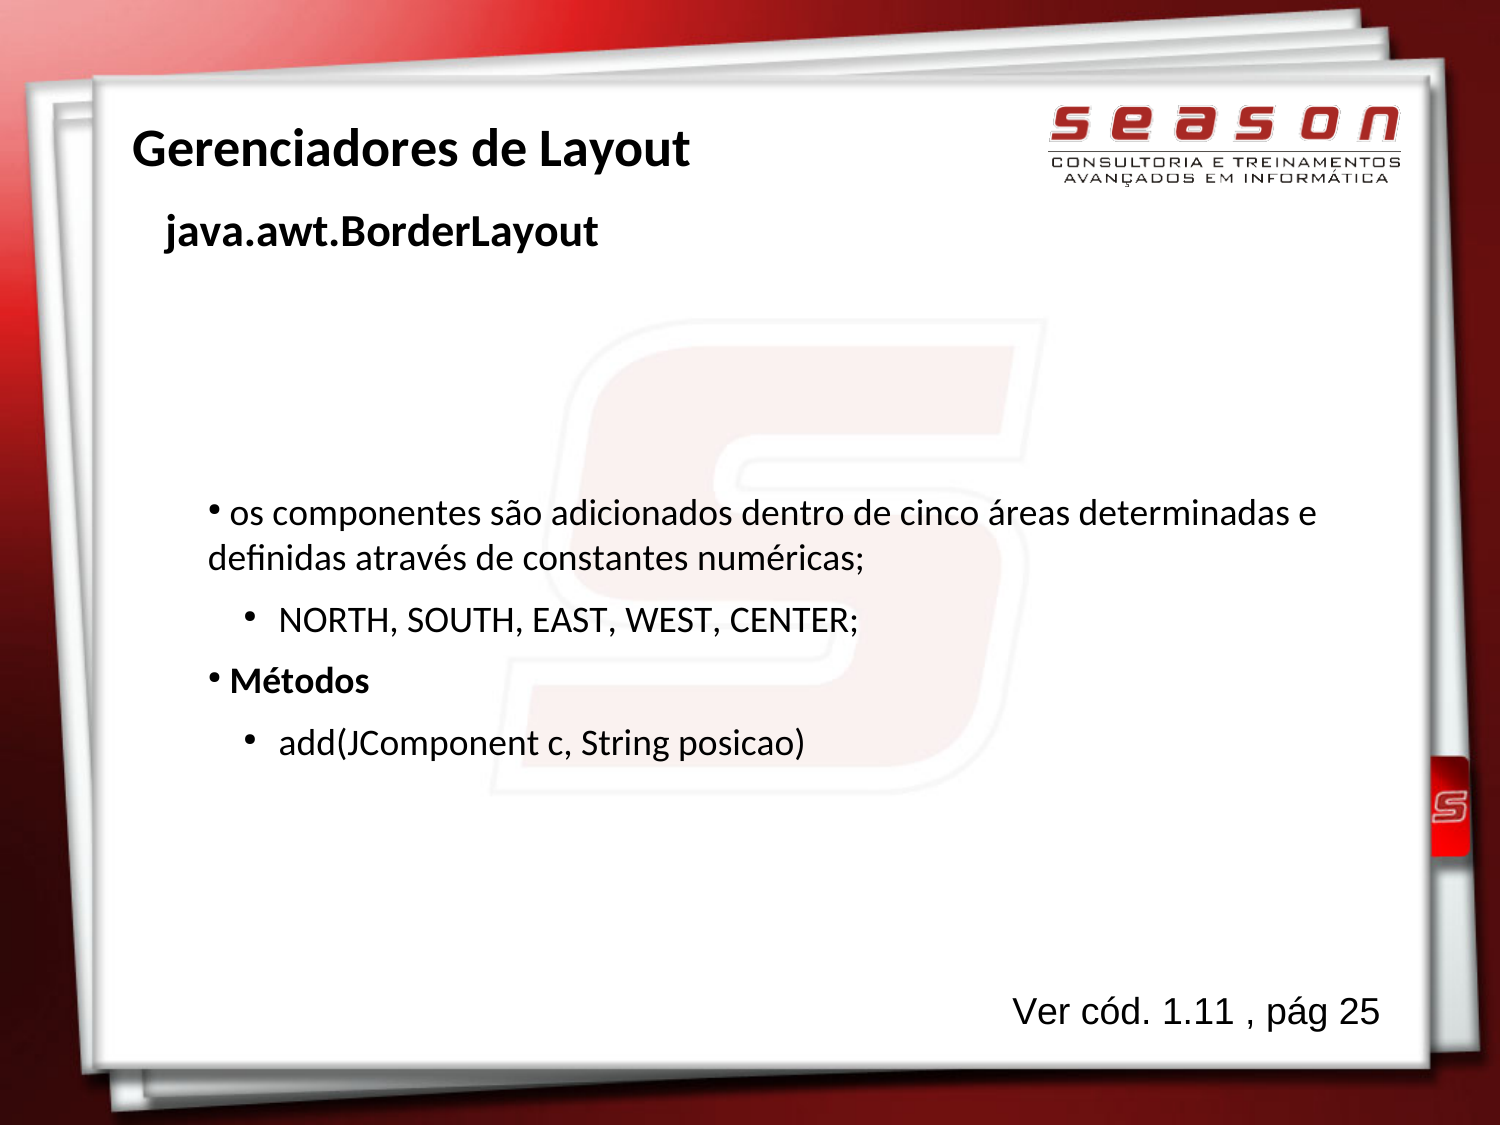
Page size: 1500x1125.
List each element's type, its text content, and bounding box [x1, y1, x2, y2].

text_box Ver cód. 1.11 , pág 25 [708, 979, 1396, 1040]
picture [0, 0, 1500, 1125]
title Gerenciadores de Layout [118, 33, 1394, 257]
text_box java.awt.BorderLayout [165, 200, 1240, 256]
text_box os componentes são adicionados dentro de cinco áreas determinadas e definidas através de constantes numéricas; NORTH, SOUTH, EAST, WEST, CENTER; Métodos add(JComponent c, String posicao) [207, 357, 1328, 894]
